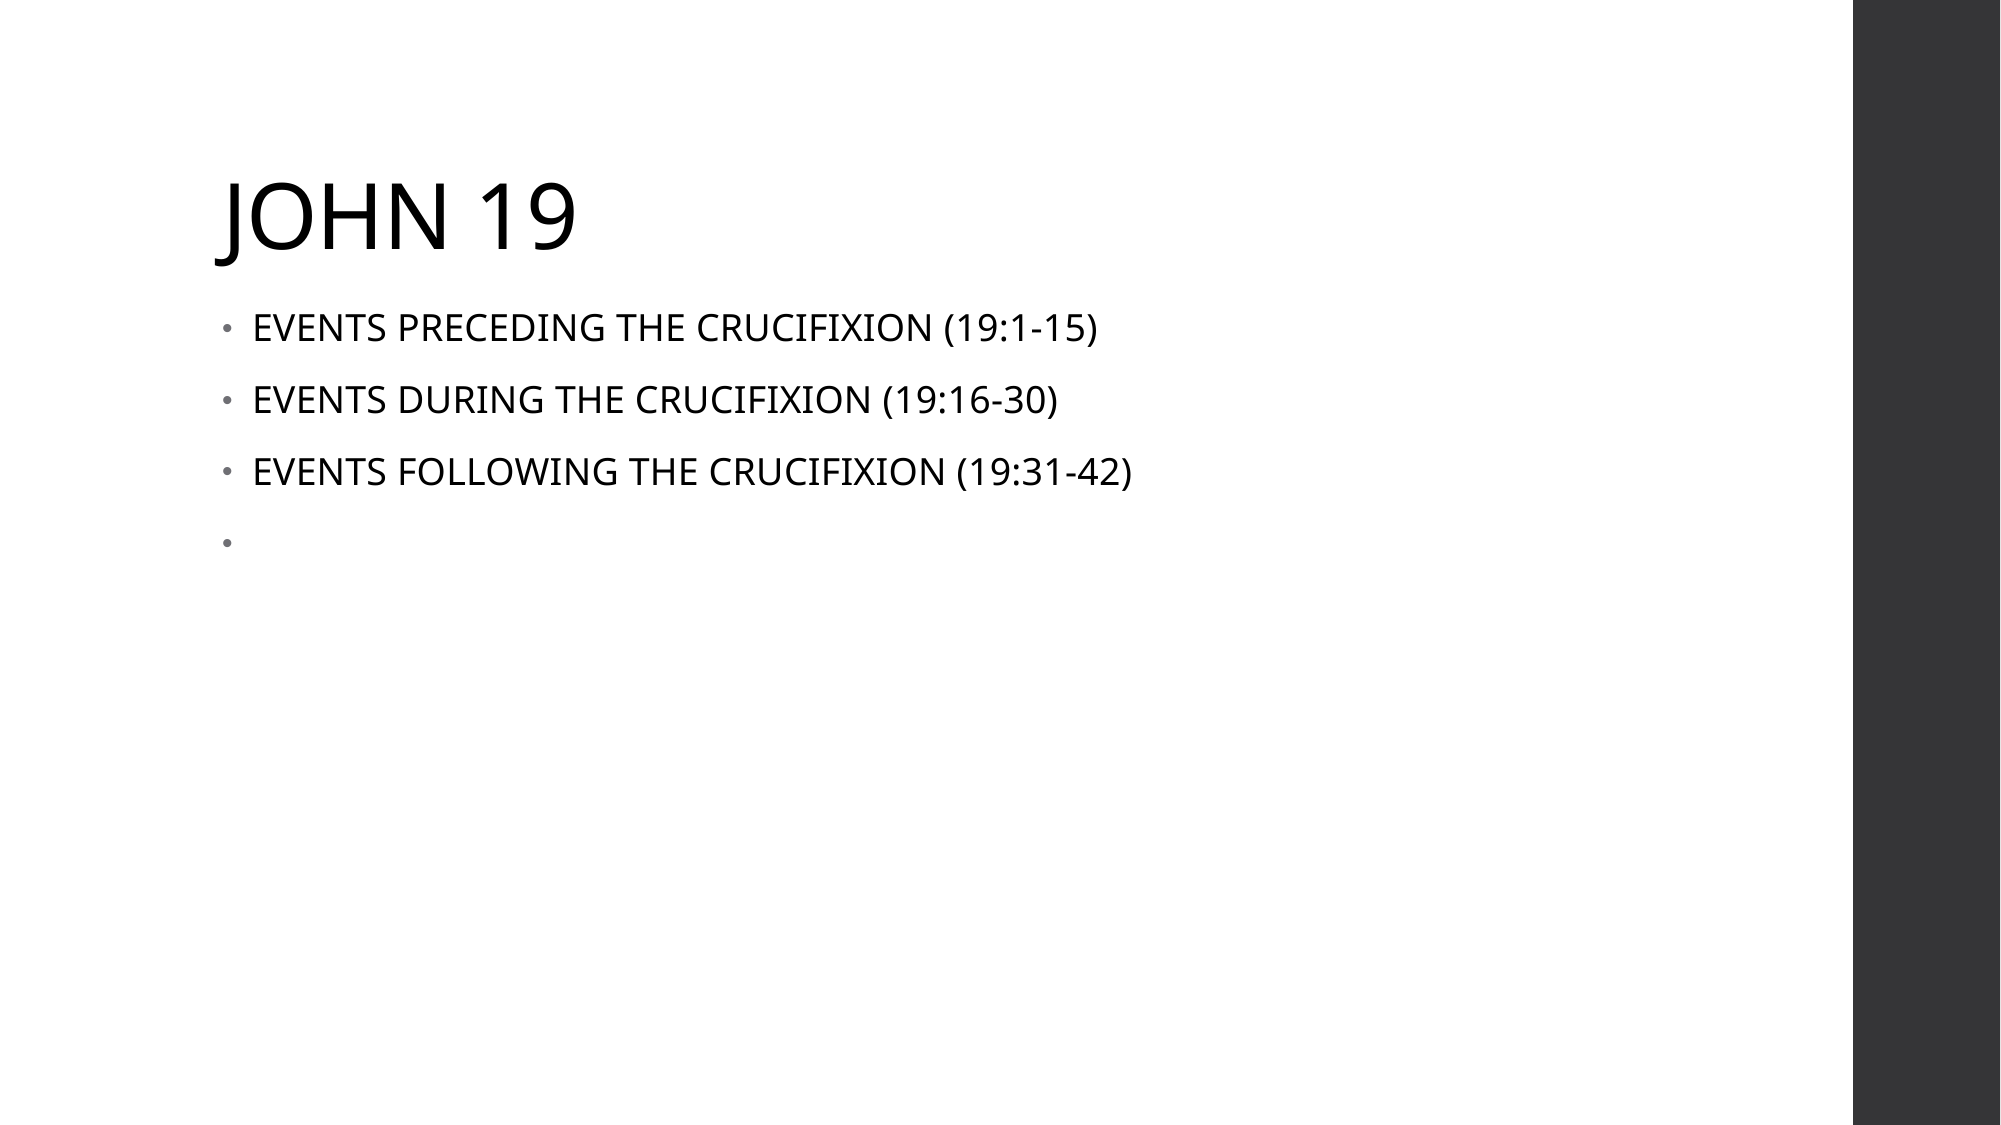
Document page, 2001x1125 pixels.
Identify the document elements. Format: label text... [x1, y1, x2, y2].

title JOHN 19 [206, 60, 1797, 278]
list EVENTS PRECEDING THE CRUCIFIXION (19:1-15) EVENTS DURING THE CRUCIFIXION (19:16-30) EVENTS FOLLOWING THE CRUCIFIXION (19:31-42) [206, 299, 1617, 1014]
